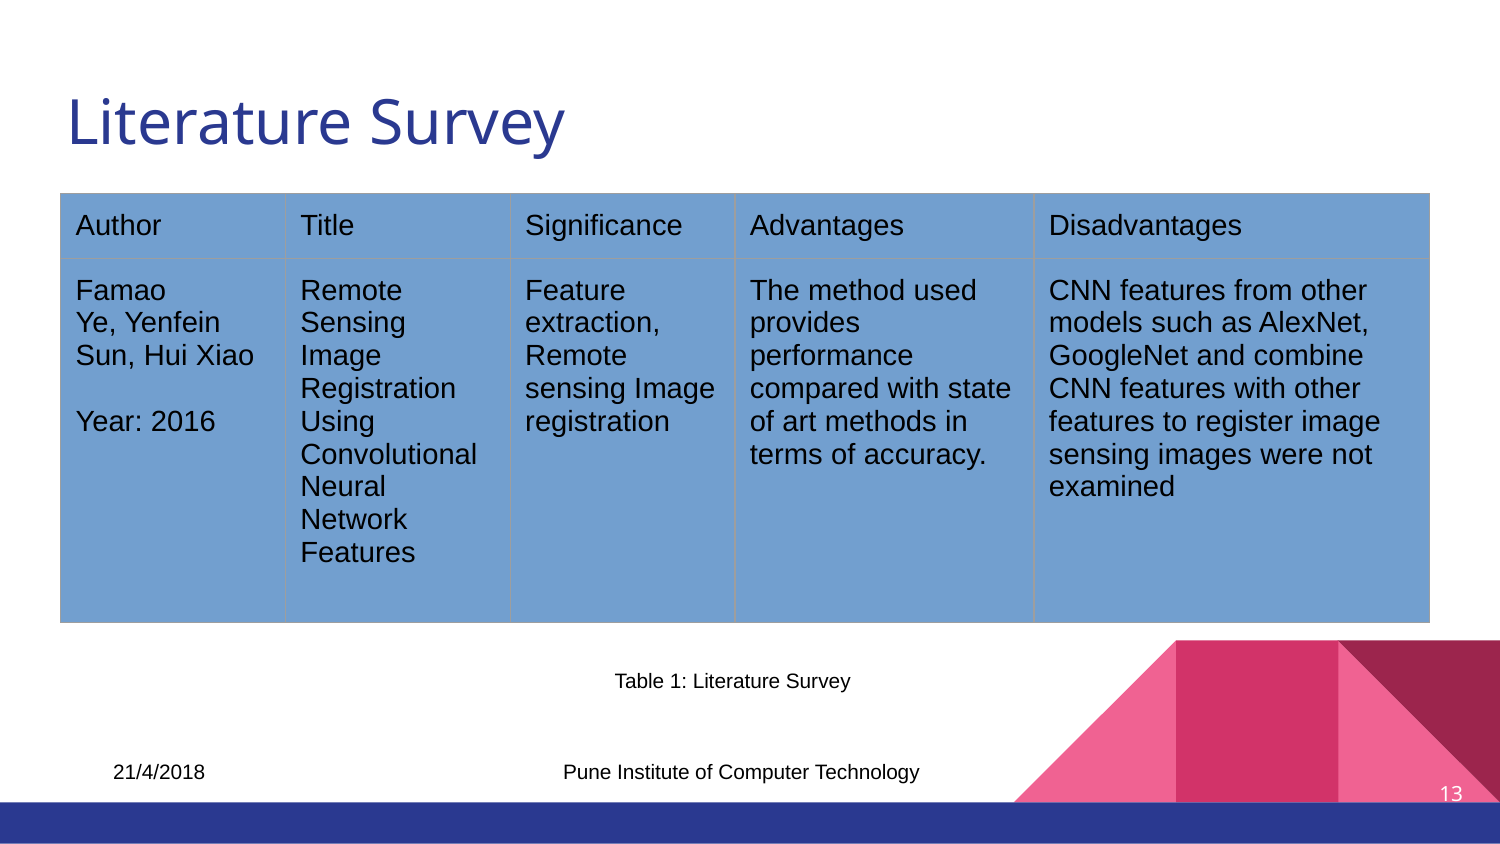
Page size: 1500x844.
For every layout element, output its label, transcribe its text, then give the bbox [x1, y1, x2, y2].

table_header Author [61, 194, 285, 258]
table_header Title [286, 194, 510, 258]
table_cell CNN features from other models such as AlexNet, GoogleNet and combine CNN features with other features to register image sensing images were not examined [1035, 259, 1429, 622]
title Literature Survey [51, 67, 1449, 167]
table_header Advantages [736, 194, 1033, 258]
slide_number <number> [1387, 762, 1478, 828]
table_cell Famao Ye, Yenfein Sun, Hui Xiao Year: 2016 [61, 259, 285, 622]
table_header Disadvantages [1035, 194, 1429, 258]
table_cell Remote Sensing Image Registration Using Convolutional Neural Network Features [286, 259, 510, 622]
table_cell Feature extraction, Remote sensing Image registration [511, 259, 734, 622]
table_cell The method used provides performance compared with state of art methods in terms of accuracy. [736, 259, 1033, 622]
table_header Significance [511, 194, 734, 258]
text_box Table 1: Literature Survey [546, 652, 920, 702]
